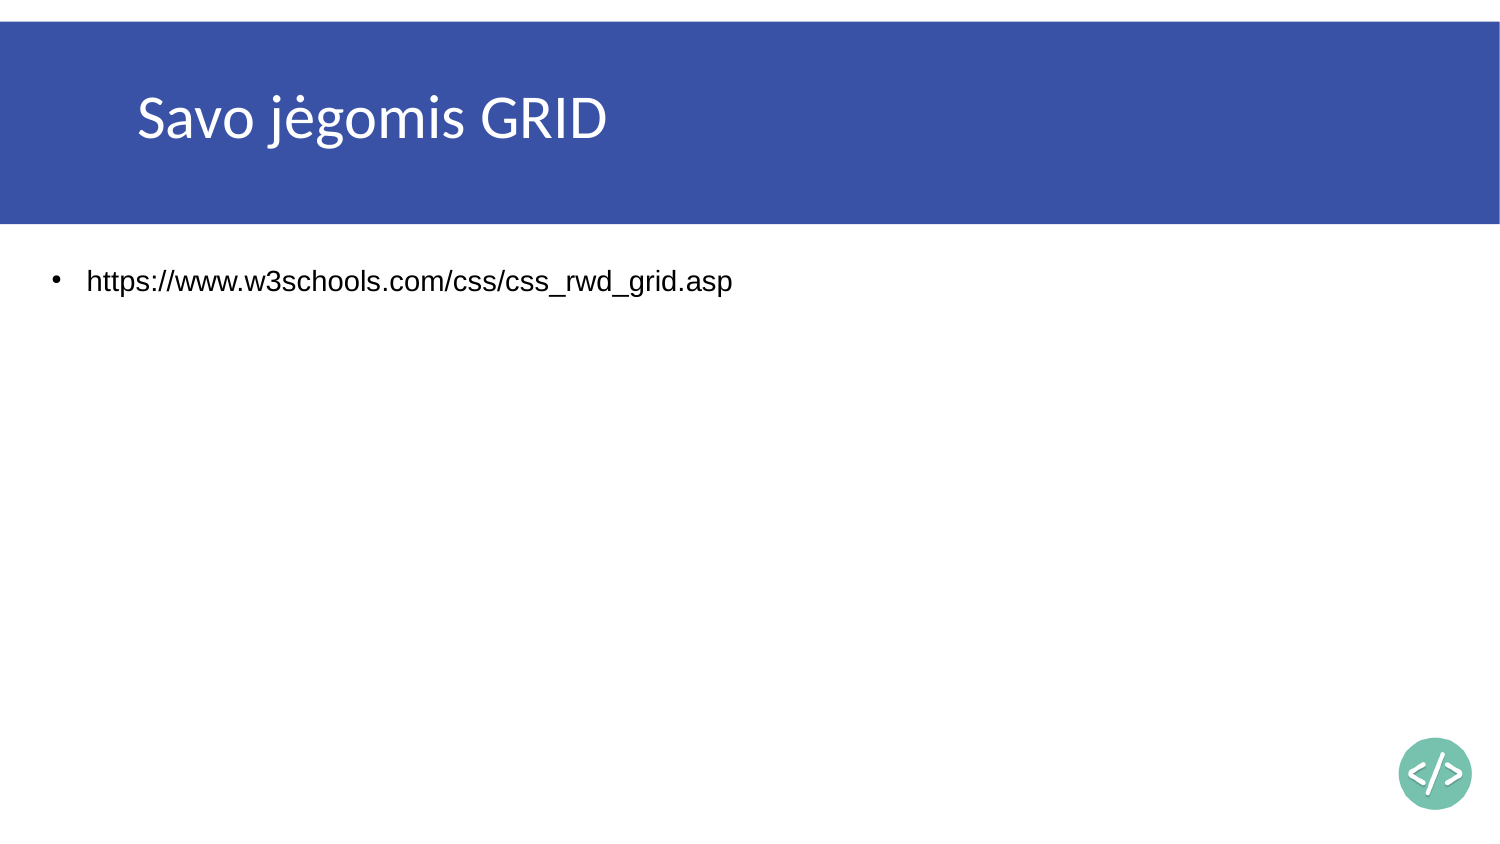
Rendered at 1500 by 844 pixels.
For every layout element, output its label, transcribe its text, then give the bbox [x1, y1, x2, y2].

picture [1381, 720, 1489, 827]
text_box https://www.w3schools.com/css/css_rwd_grid.asp [36, 247, 1389, 789]
title Savo jėgomis GRID [122, 72, 1500, 167]
